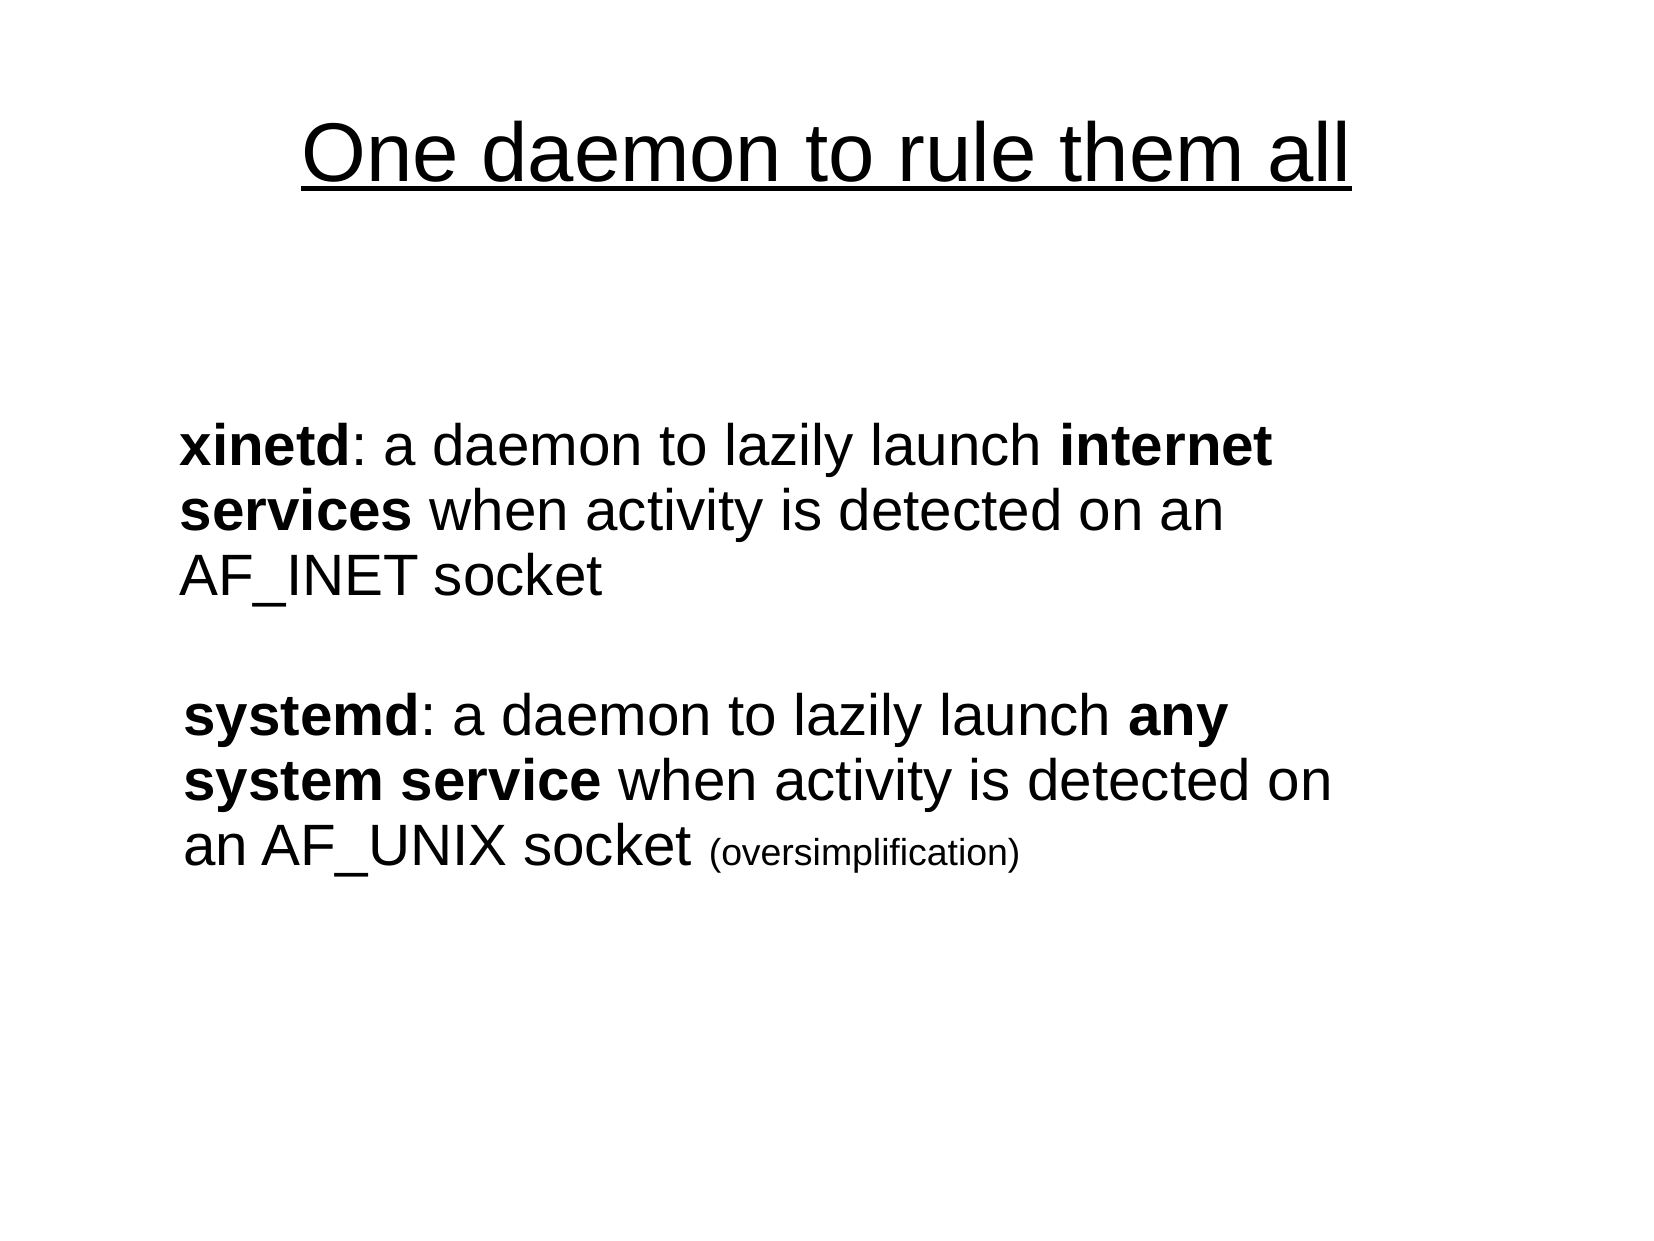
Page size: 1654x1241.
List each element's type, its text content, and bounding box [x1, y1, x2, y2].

text_box systemd: a daemon to lazily launch any system service when activity is detected on an AF_UNIX socket (oversimplification) [168, 675, 1369, 781]
title One daemon to rule them all [82, 49, 1571, 257]
text_box xinetd: a daemon to lazily launch internet services when activity is detected on an AF_INET socket [165, 405, 1366, 514]
